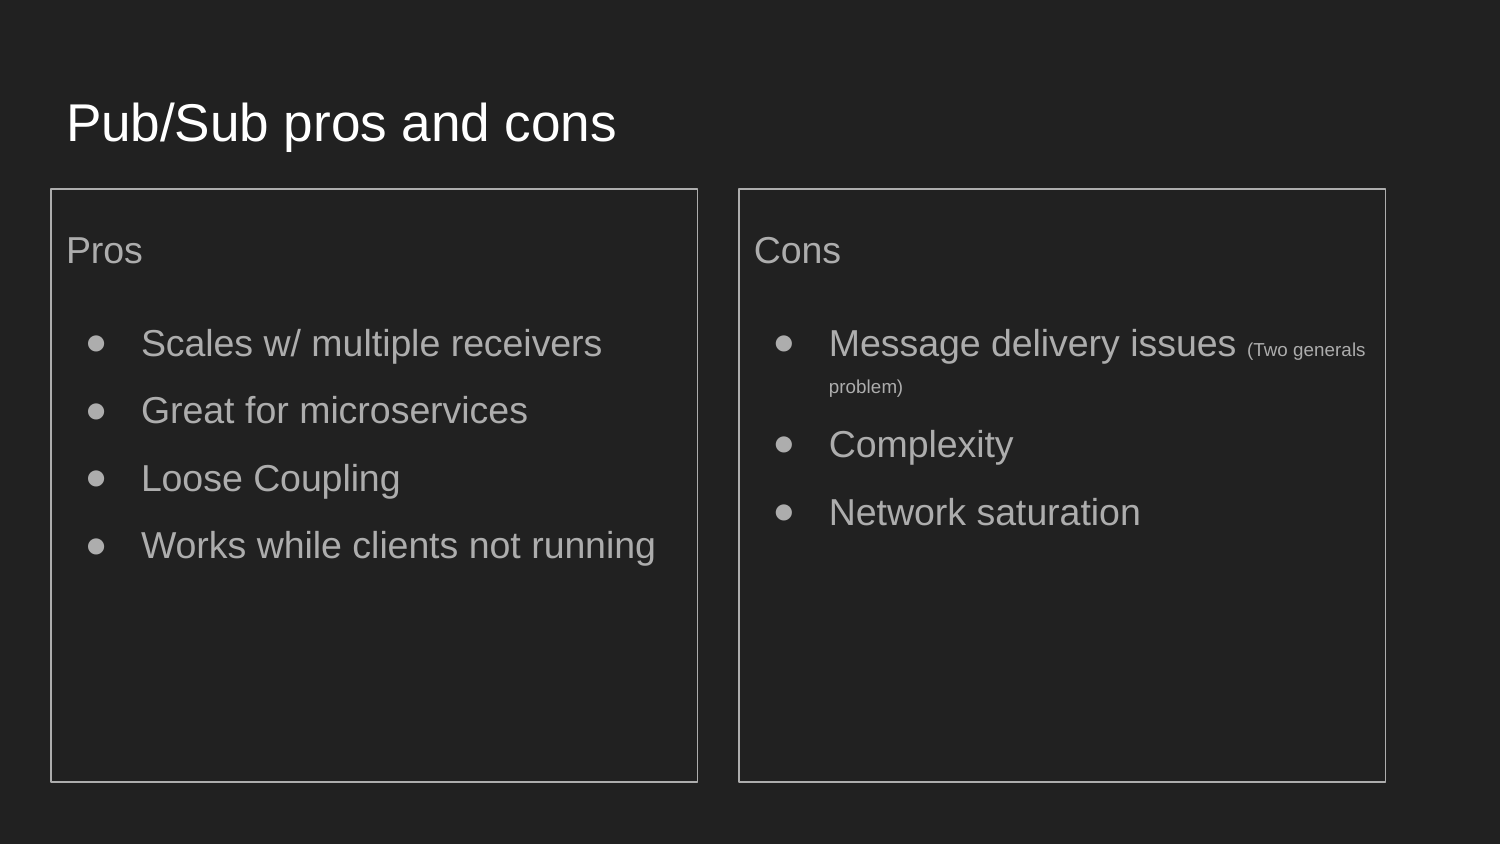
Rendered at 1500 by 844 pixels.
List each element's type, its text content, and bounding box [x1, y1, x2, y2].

list Cons Message delivery issues (Two generals problem) Complexity Network saturation [739, 189, 1386, 783]
list Pros Scales w/ multiple receivers Great for microservices Loose Coupling Works while clients not running [51, 189, 698, 783]
title Pub/Sub pros and cons [51, 72, 1449, 167]
